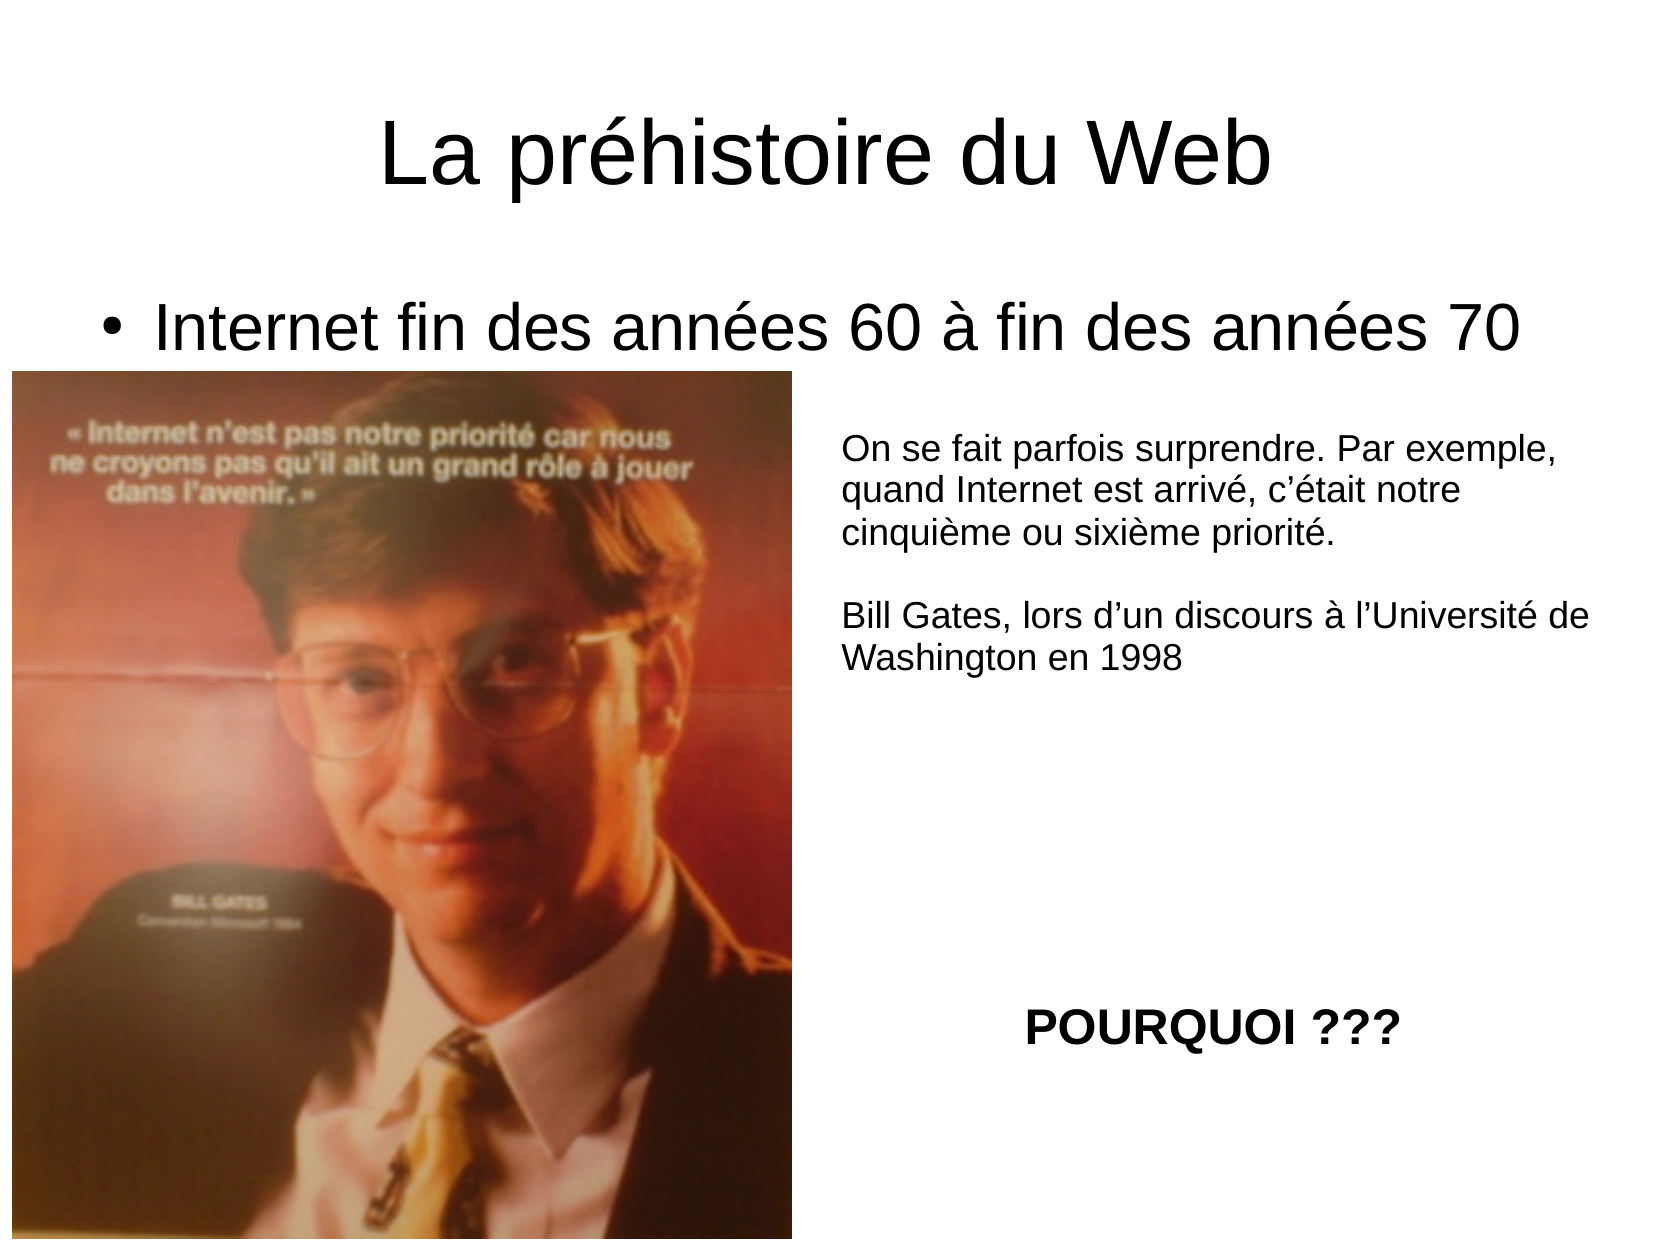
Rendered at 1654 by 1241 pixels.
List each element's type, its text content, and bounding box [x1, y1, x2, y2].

text_box POURQUOI ??? [1009, 992, 1418, 1063]
title La préhistoire du Web [82, 49, 1571, 257]
picture [12, 371, 792, 1239]
text_box On se fait parfois surprendre. Par exemple, quand Internet est arrivé, c’était notre cinquième ou sixième priorité. Bill Gates, lors d’un discours à l’Université de Washington en 1998 [826, 419, 1607, 729]
list Internet fin des années 60 à fin des années 70 [82, 290, 1538, 1010]
